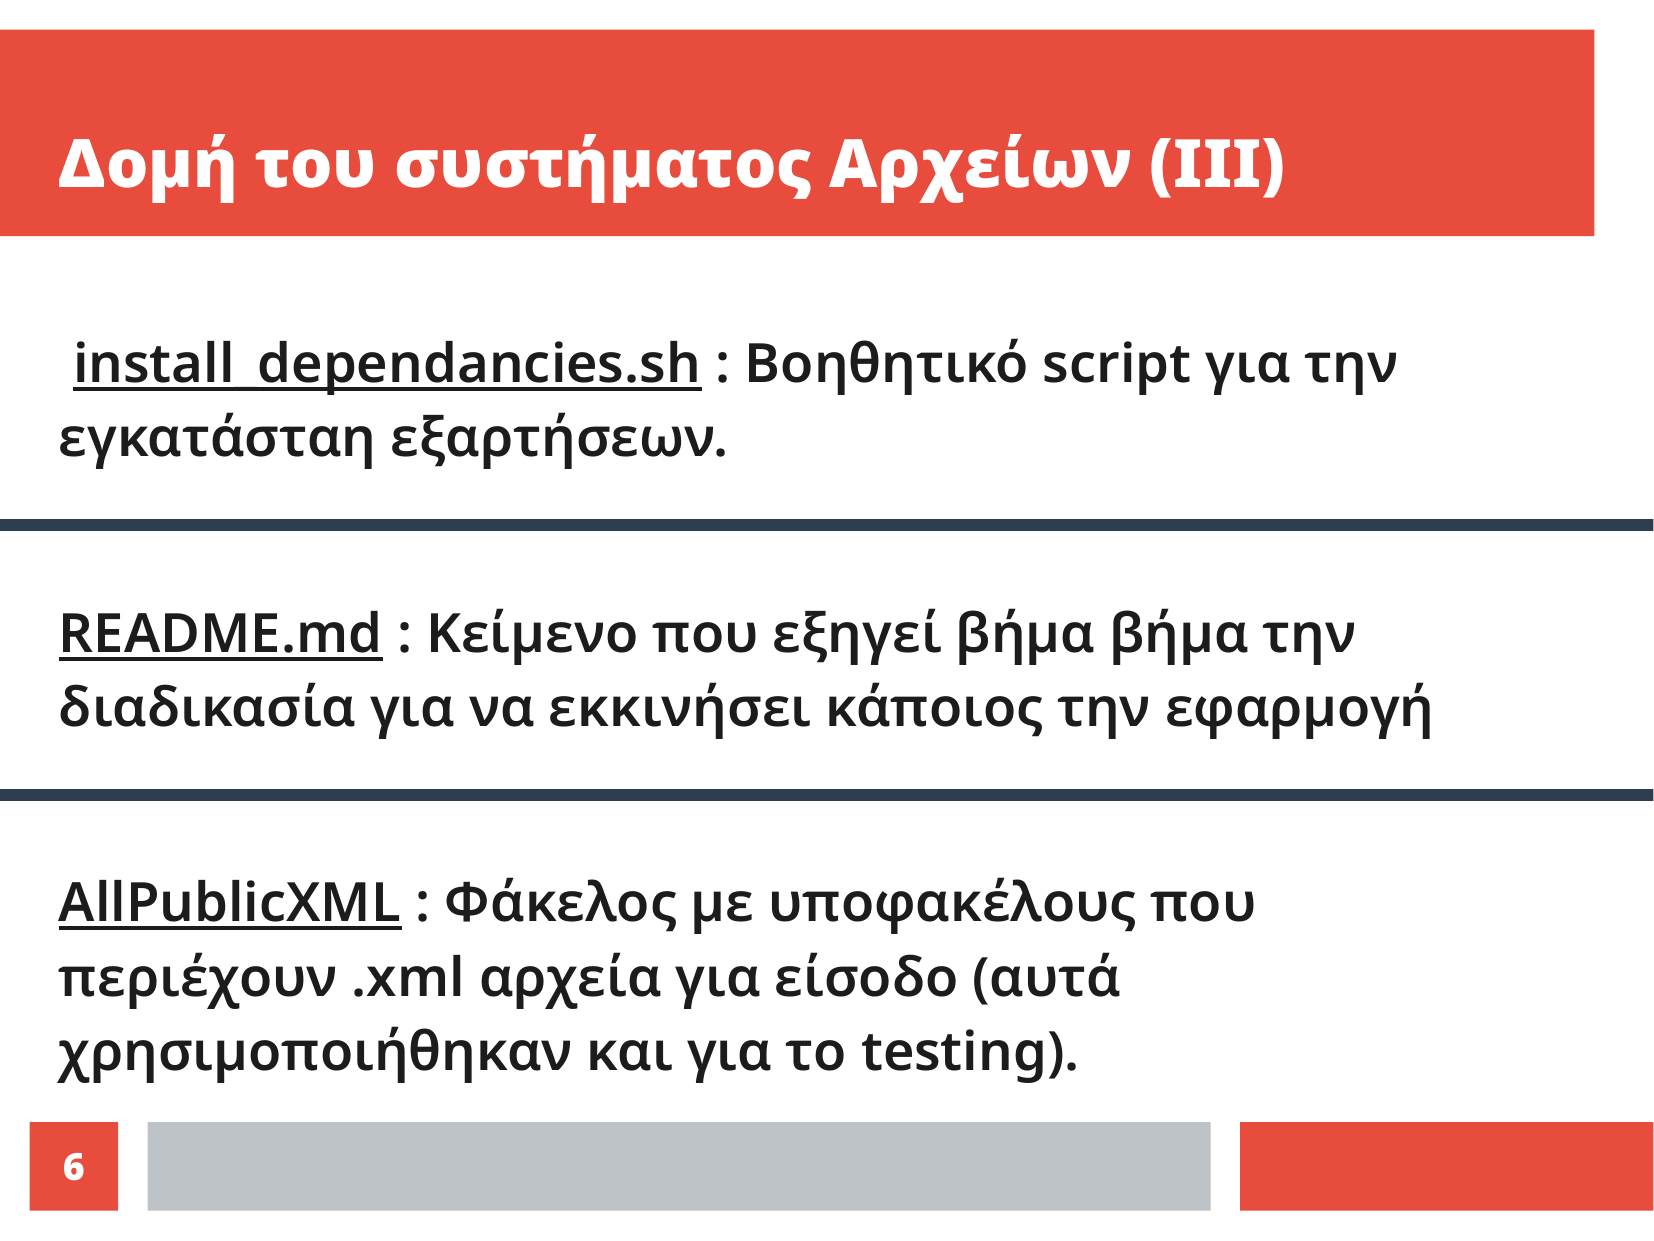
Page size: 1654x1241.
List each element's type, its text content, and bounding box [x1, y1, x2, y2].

title Δομή του συστήματος Αρχείων (ΙΙΙ) [59, 59, 1595, 207]
list install_dependancies.sh : Βοηθητικό script για την εγκατάσταη εξαρτήσεων. README.md : Κείμενο που εξηγεί βήμα βήμα την διαδικασία για να εκκινήσει κάποιος την εφαρμογή AllPublicXML : Φάκελος με υποφακέλους που περιέχουν .xml αρχεία για είσοδο (αυτά χρησιμοποιήθηκαν και για το testing). [59, 801, 1565, 1093]
list install_dependancies.sh : Βοηθητικό script για την εγκατάσταη εξαρτήσεων. README.md : Κείμενο που εξηγεί βήμα βήμα την διαδικασία για να εκκινήσει κάποιος την εφαρμογή AllPublicXML : Φάκελος με υποφακέλους που περιέχουν .xml αρχεία για είσοδο (αυτά χρησιμοποιήθηκαν και για το testing). [59, 531, 1565, 789]
list install_dependancies.sh : Βοηθητικό script για την εγκατάσταη εξαρτήσεων. README.md : Κείμενο που εξηγεί βήμα βήμα την διαδικασία για να εκκινήσει κάποιος την εφαρμογή AllPublicXML : Φάκελος με υποφακέλους που περιέχουν .xml αρχεία για είσοδο (αυτά χρησιμοποιήθηκαν και για το testing). [59, 324, 1565, 519]
